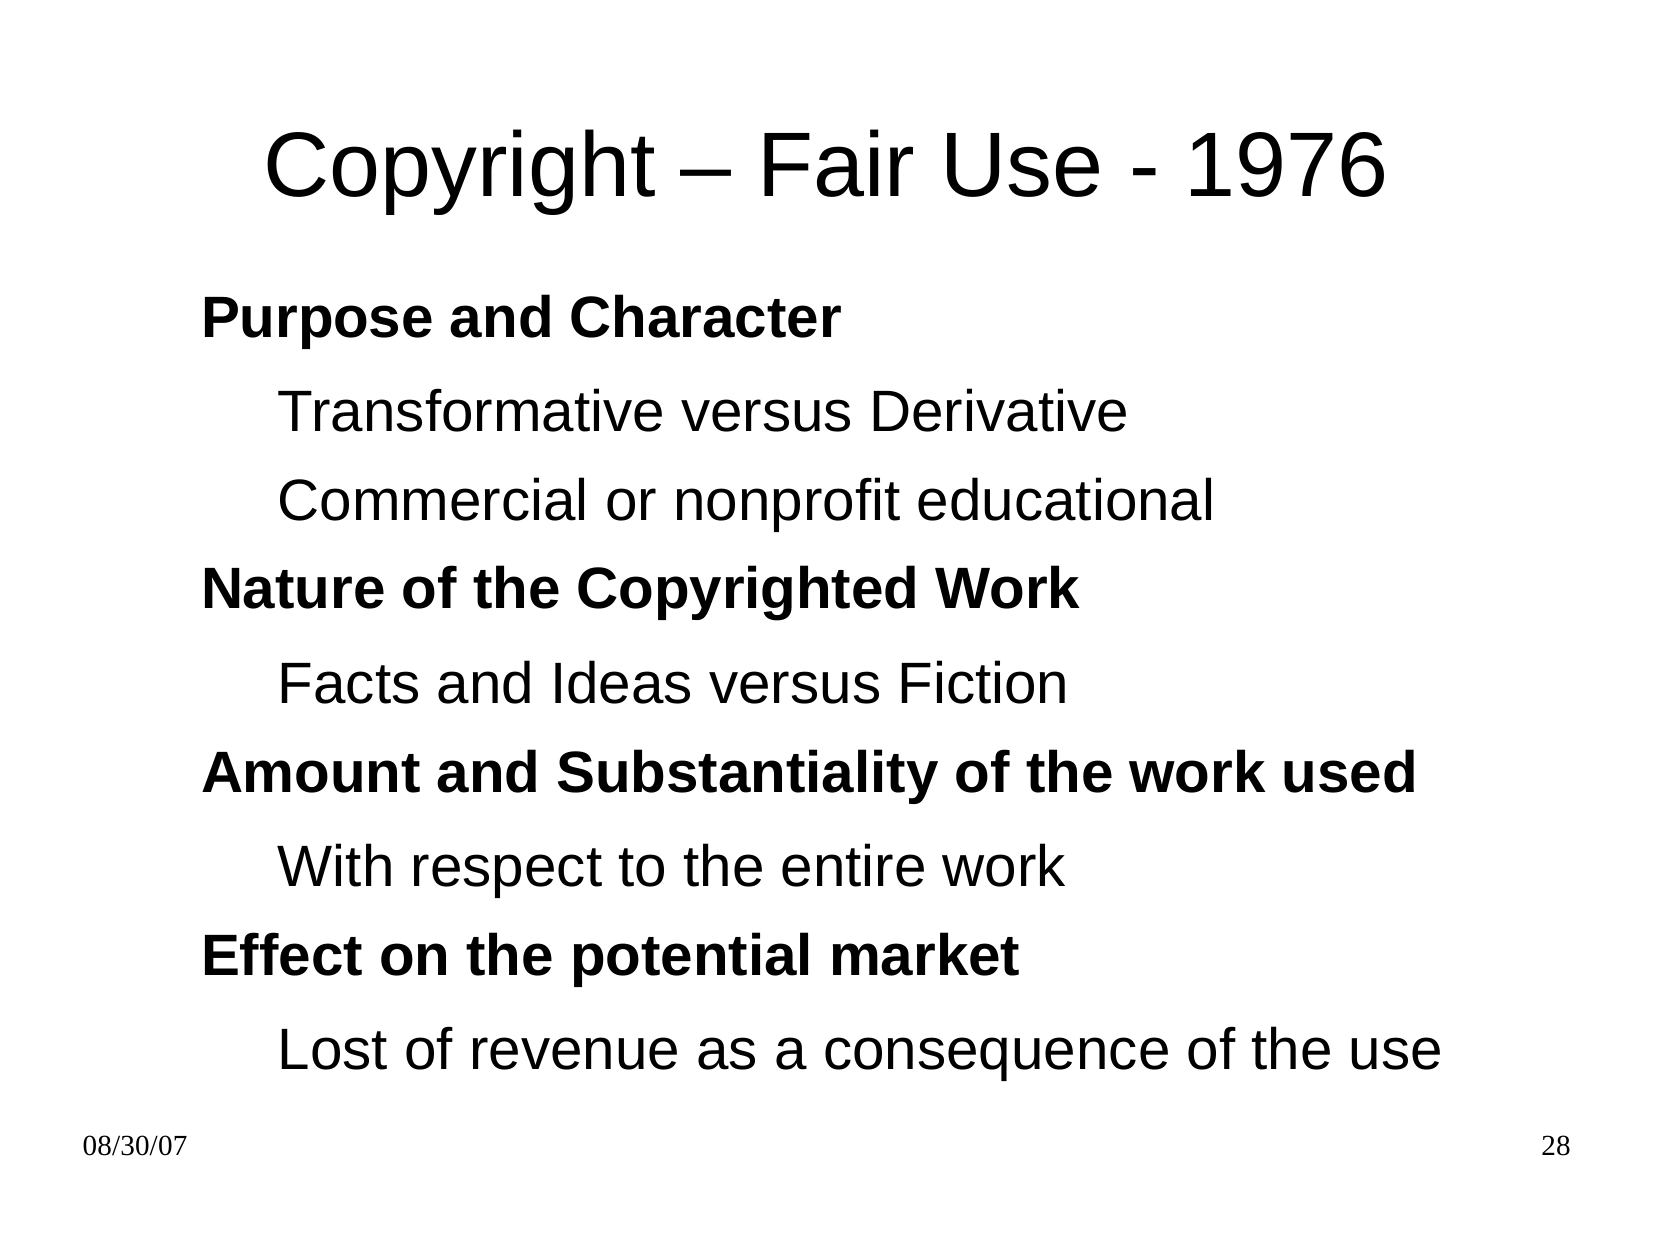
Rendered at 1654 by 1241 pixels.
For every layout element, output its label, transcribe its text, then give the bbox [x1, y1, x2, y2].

list Purpose and Character Transformative versus Derivative Commercial or nonprofit educational Nature of the Copyrighted Work Facts and Ideas versus Fiction Amount and Substantiality of the work used With respect to the entire work Effect on the potential market Lost of revenue as a consequence of the use [183, 284, 1534, 1087]
title Copyright – Fair Use - 1976 [82, 61, 1571, 269]
